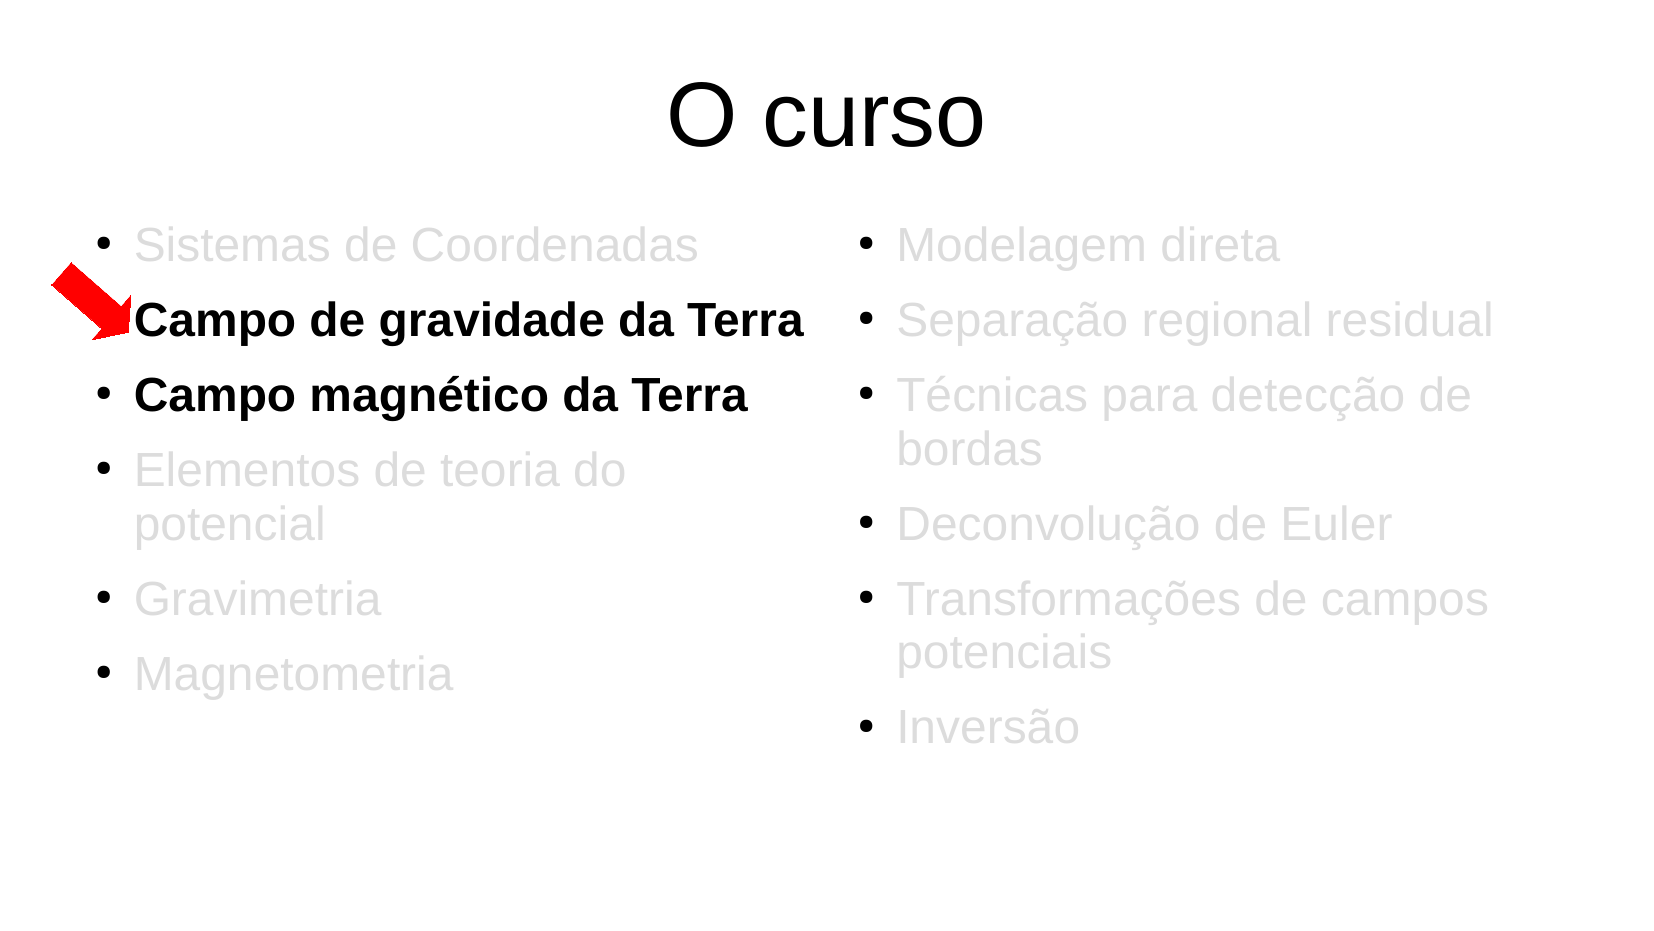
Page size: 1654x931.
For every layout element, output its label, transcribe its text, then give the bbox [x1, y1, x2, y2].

title O curso [82, 37, 1571, 193]
list Modelagem direta Separação regional residual Técnicas para detecção de bordas Deconvolução de Euler Transformações de campos potenciais Inversão [845, 217, 1572, 758]
text_box [51, 262, 131, 340]
list Sistemas de Coordenadas Campo de gravidade da Terra Campo magnético da Terra Elementos de teoria do potencial Gravimetria Magnetometria [82, 217, 809, 758]
